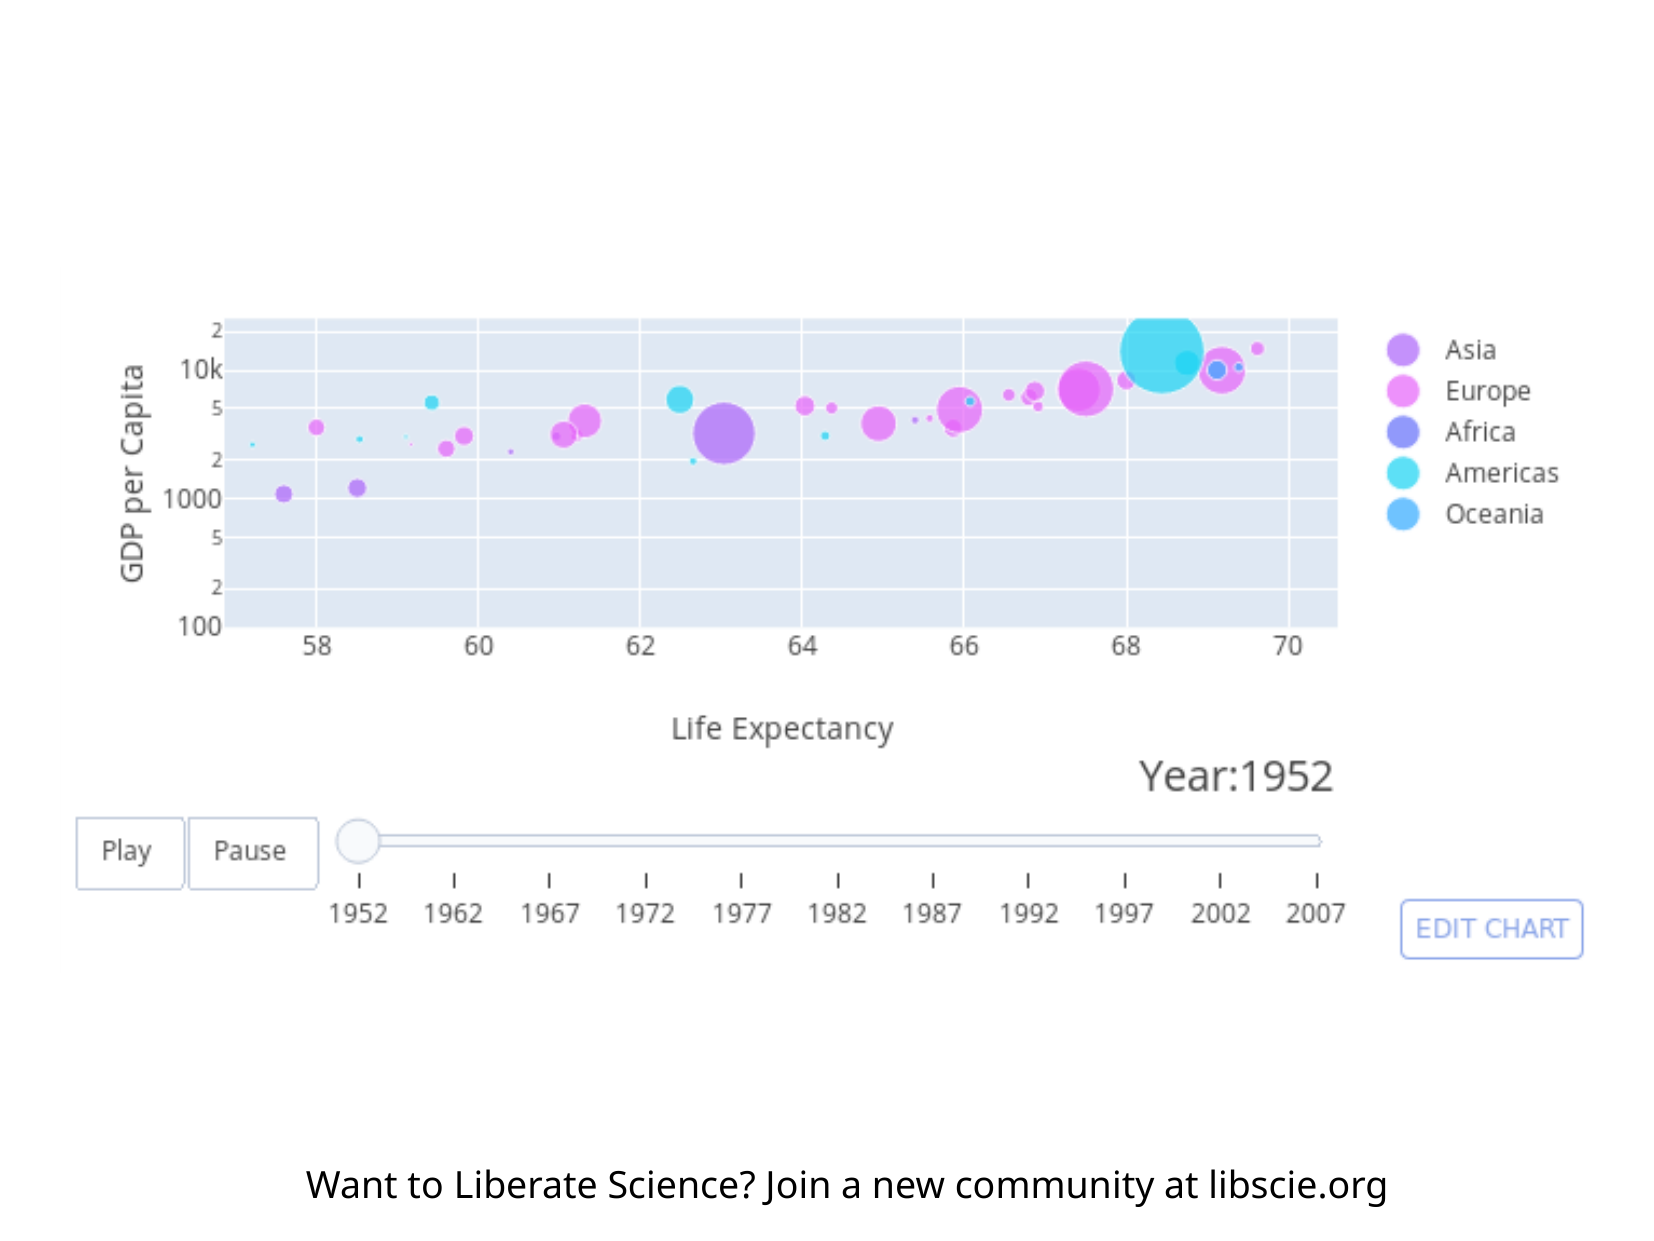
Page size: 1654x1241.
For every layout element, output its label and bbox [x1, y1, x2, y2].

picture [59, 267, 1595, 973]
